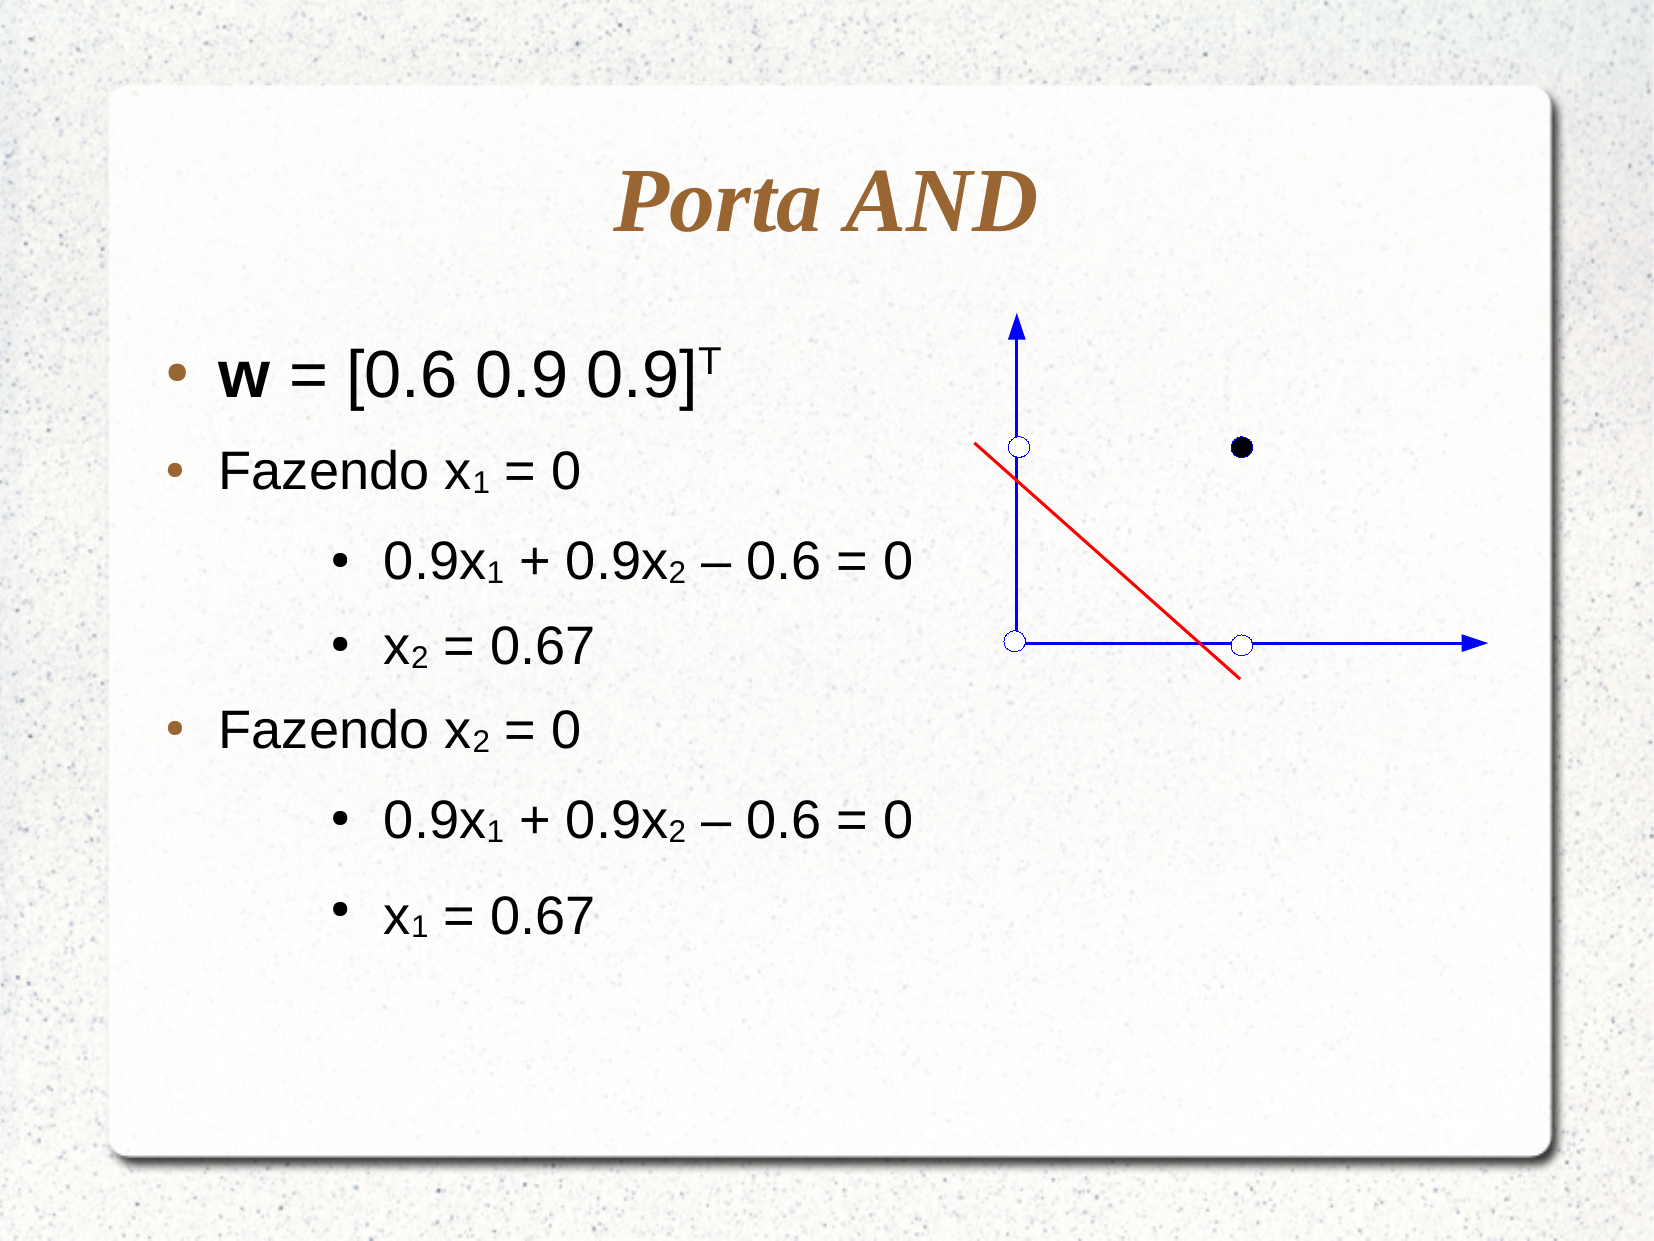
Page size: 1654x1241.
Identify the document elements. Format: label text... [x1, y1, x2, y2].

title Porta AND [118, 96, 1536, 304]
list w = [0.6 0.9 0.9]T Fazendo x1 = 0 0.9x1 + 0.9x2 – 0.6 = 0 x2 = 0.67 Fazendo x2 = 0 0.9x1 + 0.9x2 – 0.6 = 0 x1 = 0.67 [147, 336, 1506, 1241]
picture [0, 0, 1654, 1241]
